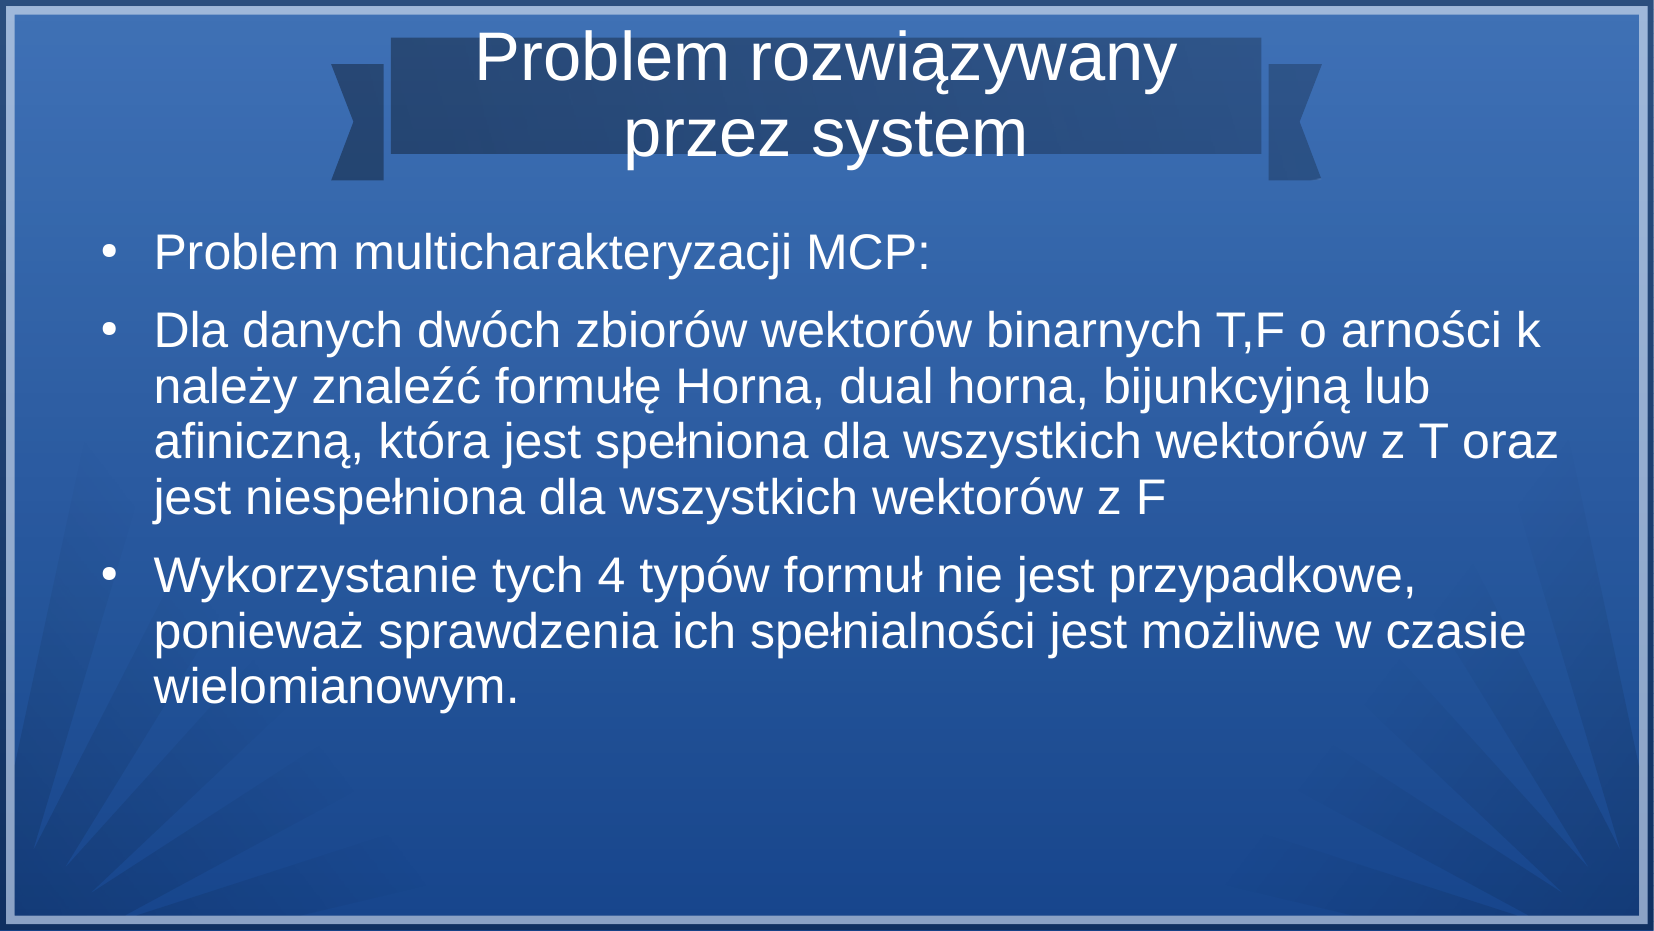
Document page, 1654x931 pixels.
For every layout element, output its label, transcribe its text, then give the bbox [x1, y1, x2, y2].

title Problem rozwiązywany przez system [389, 17, 1264, 172]
list Problem multicharakteryzacji MCP: Dla danych dwóch zbiorów wektorów binarnych T,F o arności k należy znaleźć formułę Horna, dual horna, bijunkcyjną lub afiniczną, która jest spełniona dla wszystkich wektorów z T oraz jest niespełniona dla wszystkich wektorów z F Wykorzystanie tych 4 typów formuł nie jest przypadkowe, ponieważ sprawdzenia ich spełnialności jest możliwe w czasie wielomianowym. [82, 224, 1571, 848]
